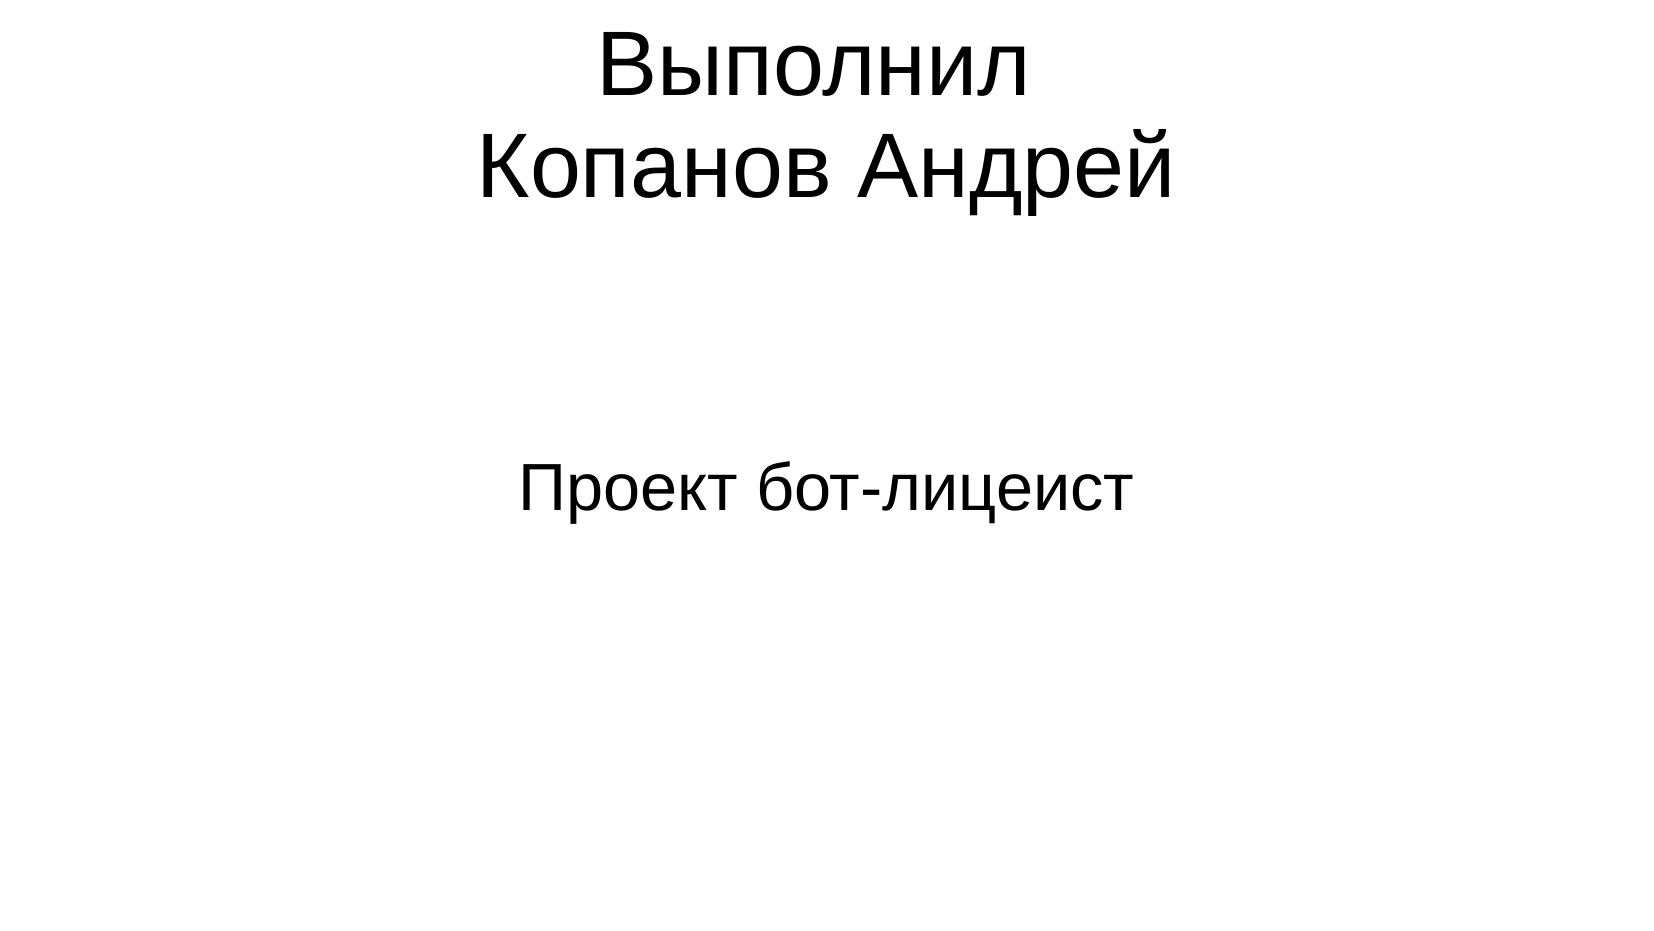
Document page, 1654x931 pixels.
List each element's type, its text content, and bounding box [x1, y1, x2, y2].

title Выполнил Копанов Андрей [82, 12, 1571, 217]
subtitle Проект бот-лицеист [82, 217, 1571, 758]
